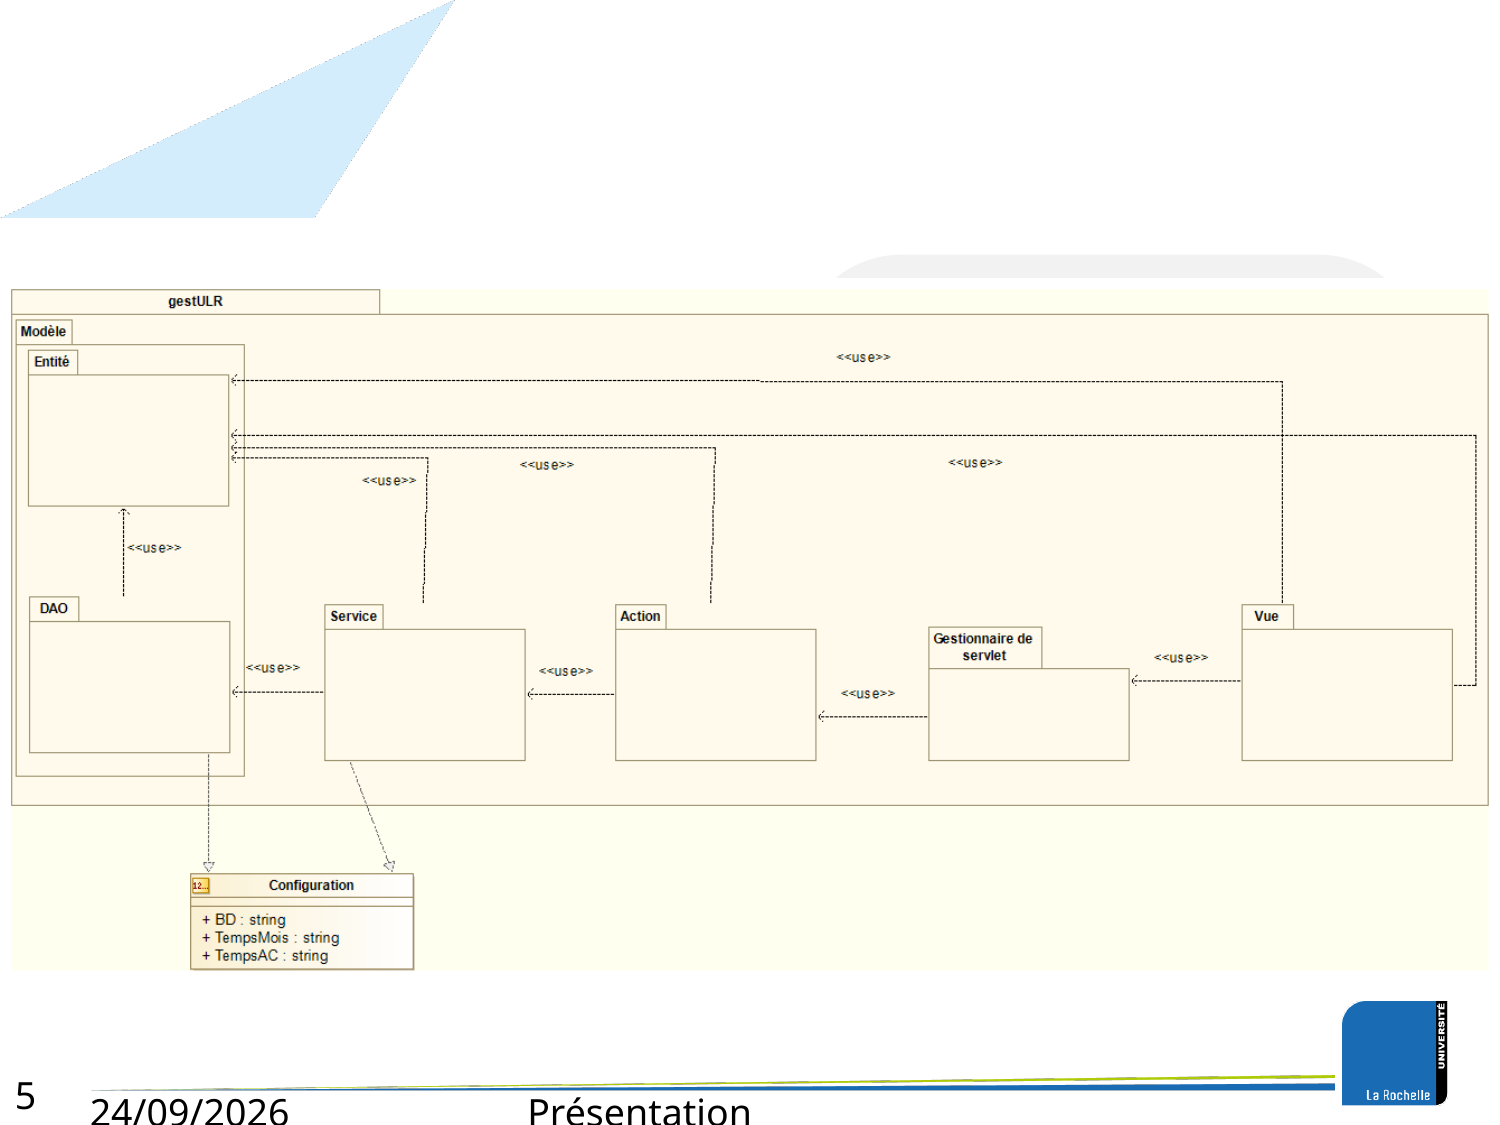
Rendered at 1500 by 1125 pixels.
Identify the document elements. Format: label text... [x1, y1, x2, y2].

slide_number <number> [0, 1064, 65, 1125]
picture [0, 278, 1500, 982]
slide_number 06/11/2015 [75, 1081, 425, 1125]
picture [0, 999, 1483, 1106]
footer Présentation [512, 1081, 988, 1125]
picture [0, 0, 455, 218]
